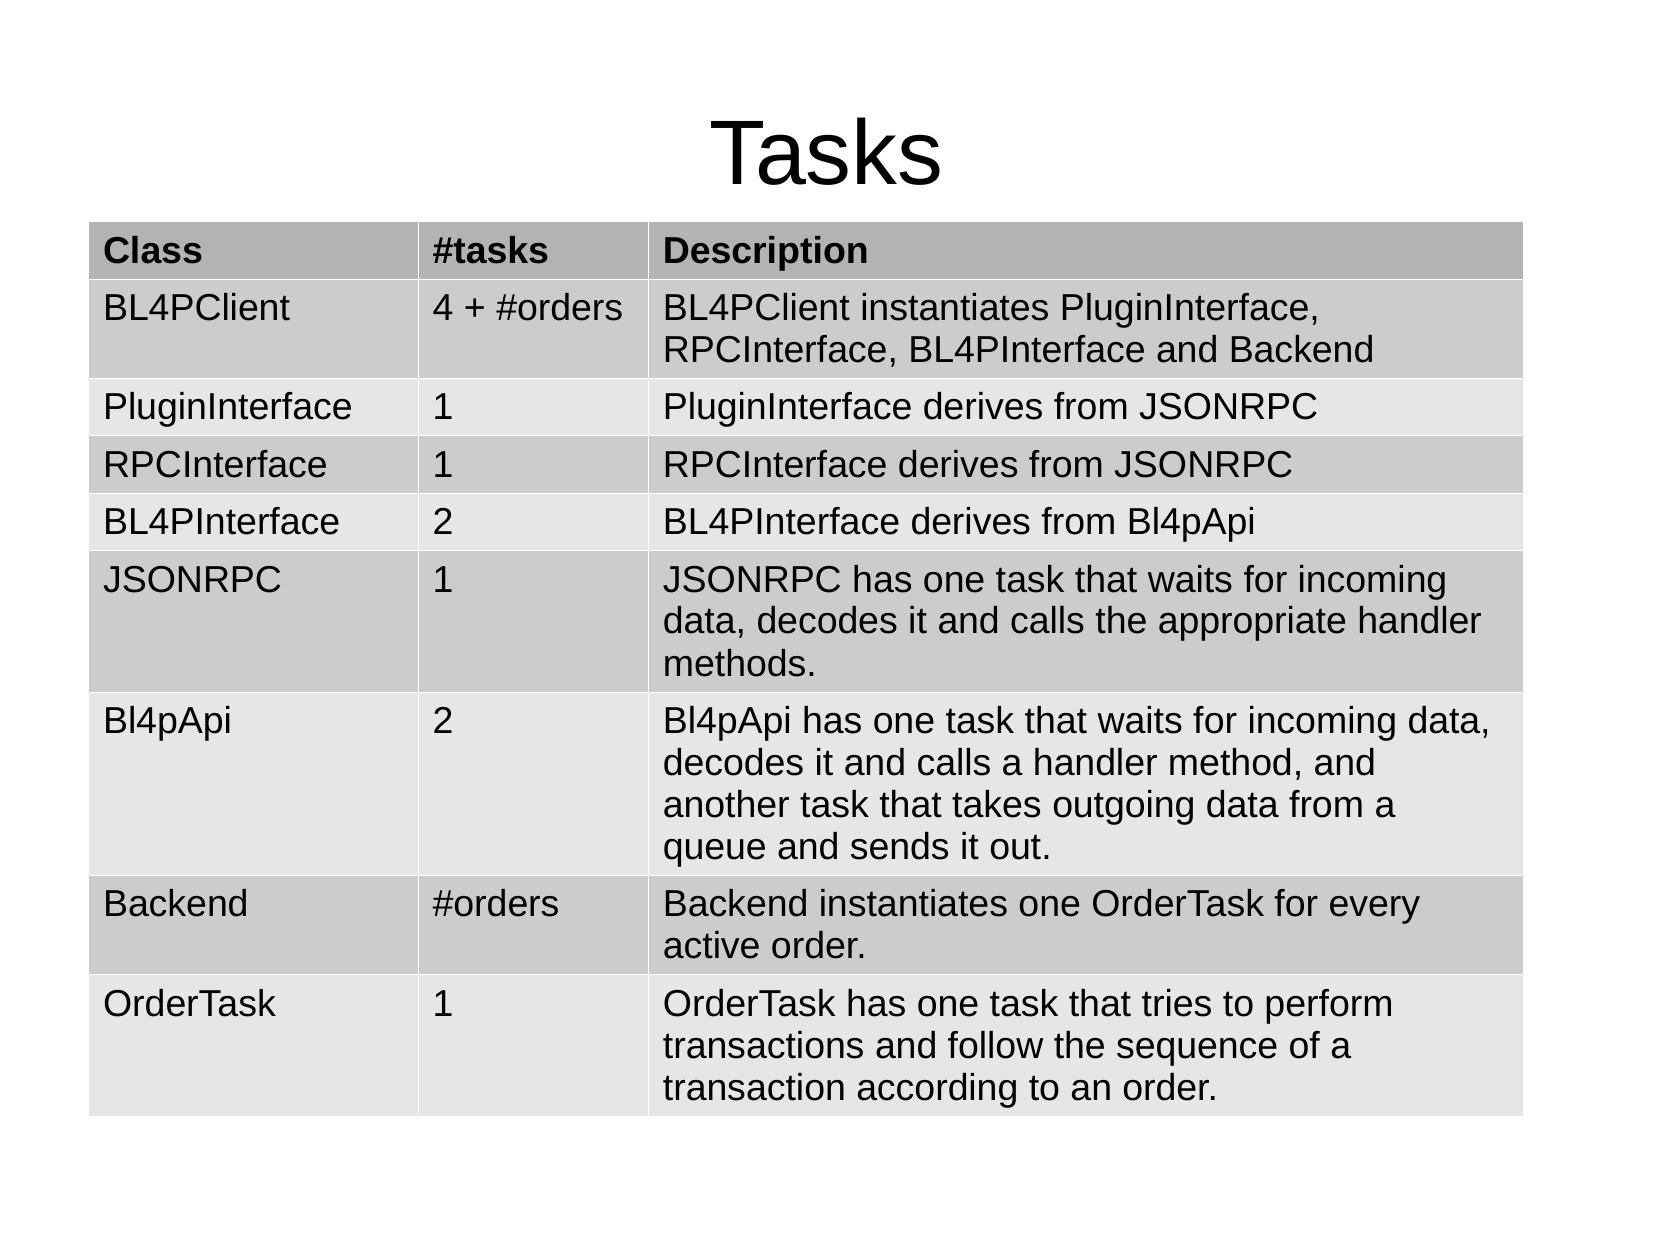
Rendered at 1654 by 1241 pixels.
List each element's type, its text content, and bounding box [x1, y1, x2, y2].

table_cell Bl4pApi [89, 693, 418, 875]
table_cell PluginInterface [89, 379, 418, 435]
table_cell JSONRPC has one task that waits for incoming data, decodes it and calls the appropriate handler methods. [649, 551, 1523, 692]
table_cell Backend instantiates one OrderTask for every active order. [649, 876, 1523, 974]
table_cell RPCInterface derives from JSONRPC [649, 436, 1523, 493]
table_cell 1 [419, 436, 648, 493]
table_cell 2 [419, 494, 648, 550]
table_cell BL4PInterface [89, 494, 418, 550]
table_header #tasks [419, 222, 648, 279]
table_cell 1 [419, 975, 648, 1116]
table_cell Backend [89, 876, 418, 974]
table_cell Bl4pApi has one task that waits for incoming data, decodes it and calls a handler method, and another task that takes outgoing data from a queue and sends it out. [649, 693, 1523, 875]
table_header Class [89, 222, 418, 279]
table_cell 1 [419, 379, 648, 435]
table_cell 1 [419, 551, 648, 692]
table_cell BL4PClient [89, 280, 418, 378]
table_cell OrderTask has one task that tries to perform transactions and follow the sequence of a transaction according to an order. [649, 975, 1523, 1116]
table_cell BL4PInterface derives from Bl4pApi [649, 494, 1523, 550]
table_cell PluginInterface derives from JSONRPC [649, 379, 1523, 435]
table_cell RPCInterface [89, 436, 418, 493]
table_cell JSONRPC [89, 551, 418, 692]
table_cell 4 + #orders [419, 280, 648, 378]
table_header Description [649, 222, 1523, 279]
table_cell OrderTask [89, 975, 418, 1116]
table_cell 2 [419, 693, 648, 875]
table_cell BL4PClient instantiates PluginInterface, RPCInterface, BL4PInterface and Backend [649, 280, 1523, 378]
title Tasks [82, 49, 1571, 257]
table_cell #orders [419, 876, 648, 974]
